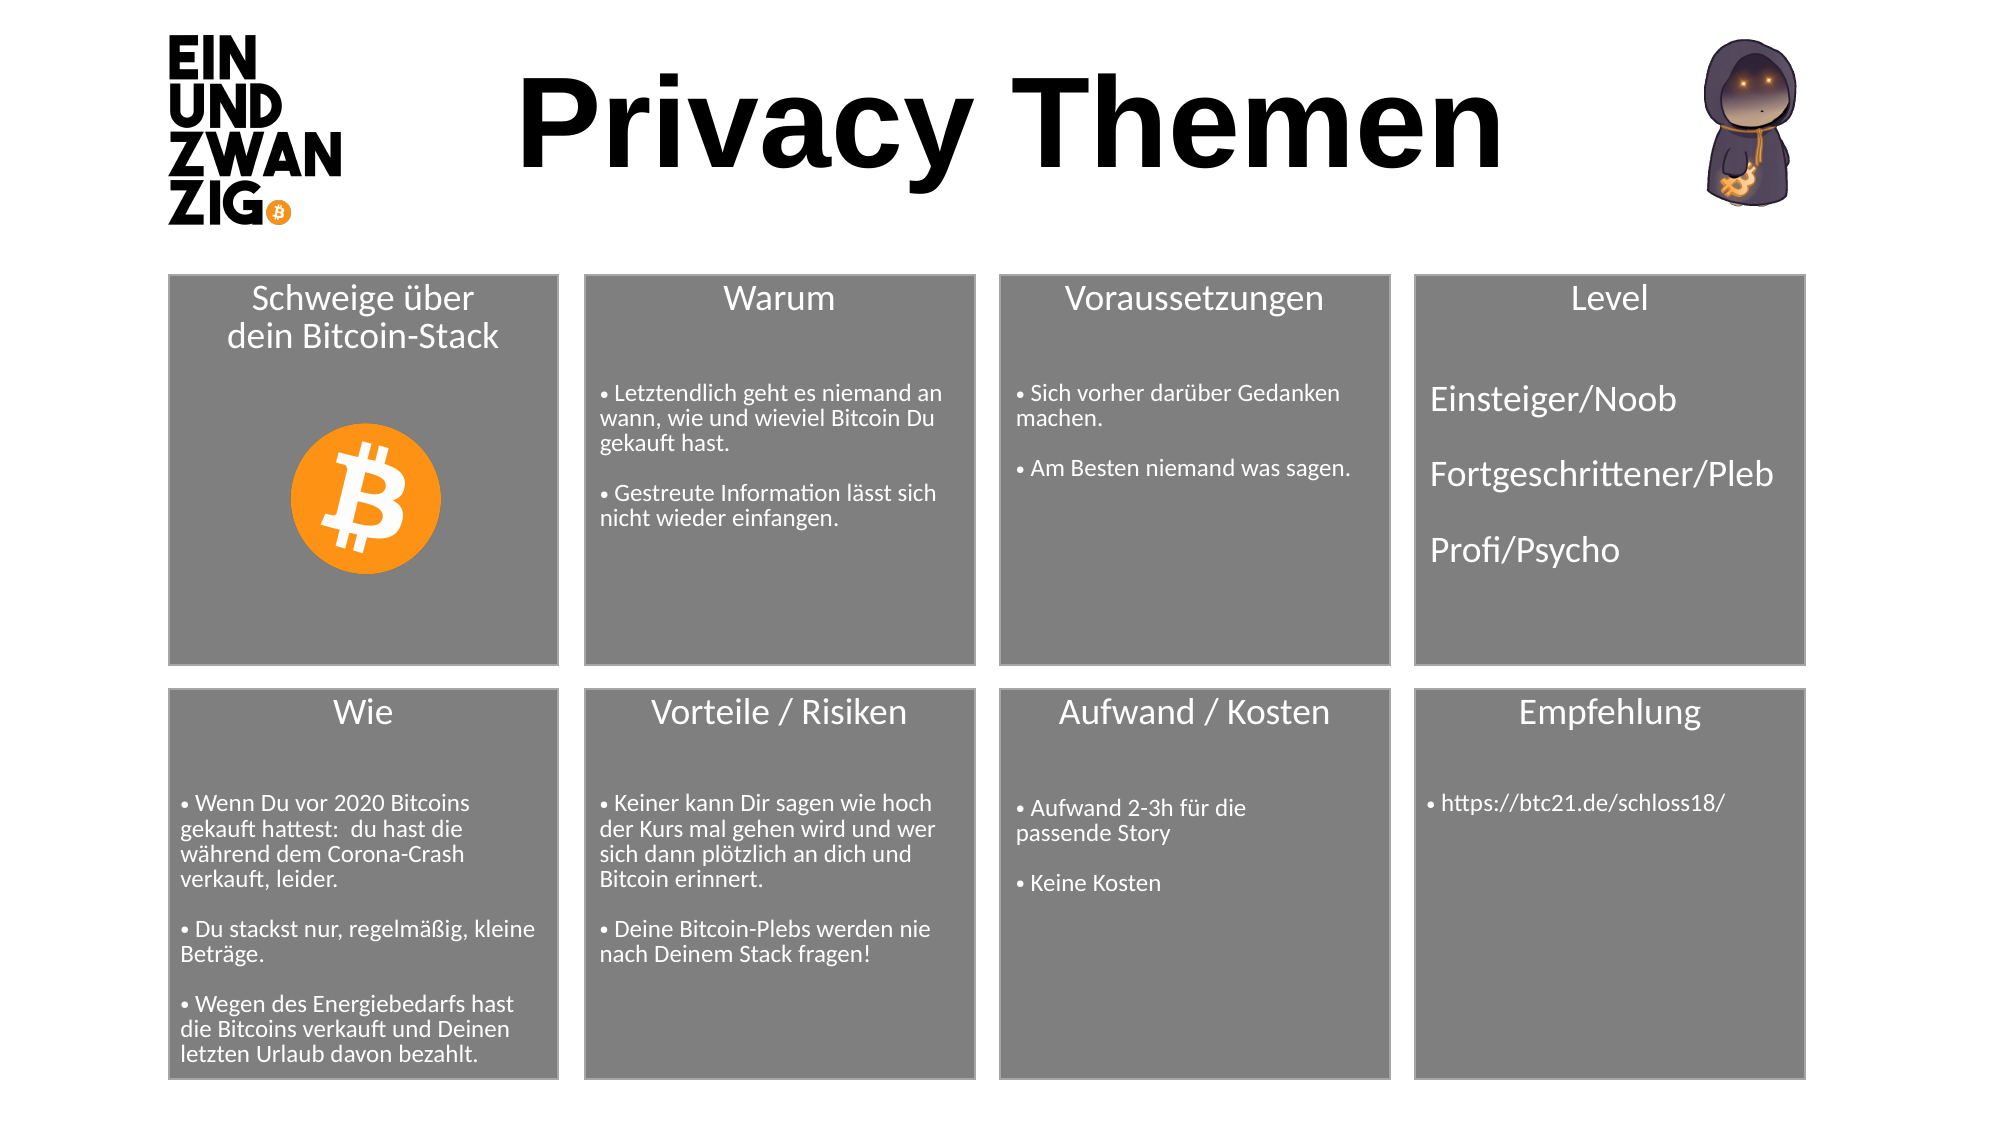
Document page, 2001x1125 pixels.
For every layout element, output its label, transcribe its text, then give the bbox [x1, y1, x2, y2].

picture [168, 35, 358, 225]
text_box Letztendlich geht es niemand an wann, wie und wieviel Bitcoin Du gekauft hast. Gestreute Information lässt sich nicht wieder einfangen. [585, 375, 975, 665]
text_box Keiner kann Dir sagen wie hoch der Kurs mal gehen wird und wer sich dann plötzlich an dich und Bitcoin erinnert. Deine Bitcoin-Plebs werden nie nach Deinem Stack fragen! [585, 786, 974, 1075]
text_box Einsteiger/Noob Fortgeschrittener/Pleb Profi/Psycho [1415, 375, 1805, 665]
text_box Schweige über dein Bitcoin-Stack [169, 275, 558, 665]
picture [227, 420, 505, 577]
text_box https://btc21.de/schloss18/ [1411, 786, 1801, 1075]
text_box Wenn Du vor 2020 Bitcoins gekauft hattest: du hast die während dem Corona-Crash verkauft, leider. Du stackst nur, regelmäßig, kleine Beträge. Wegen des Energiebedarfs hast die Bitcoins verkauft und Deinen letzten Urlaub davon bezahlt. [165, 786, 555, 1075]
picture [1607, 0, 1887, 260]
text_box Aufwand 2-3h für die passende Story Keine Kosten [1001, 790, 1391, 1079]
text_box Sich vorher darüber Gedanken machen. Am Besten niemand was sagen. [1001, 375, 1391, 665]
